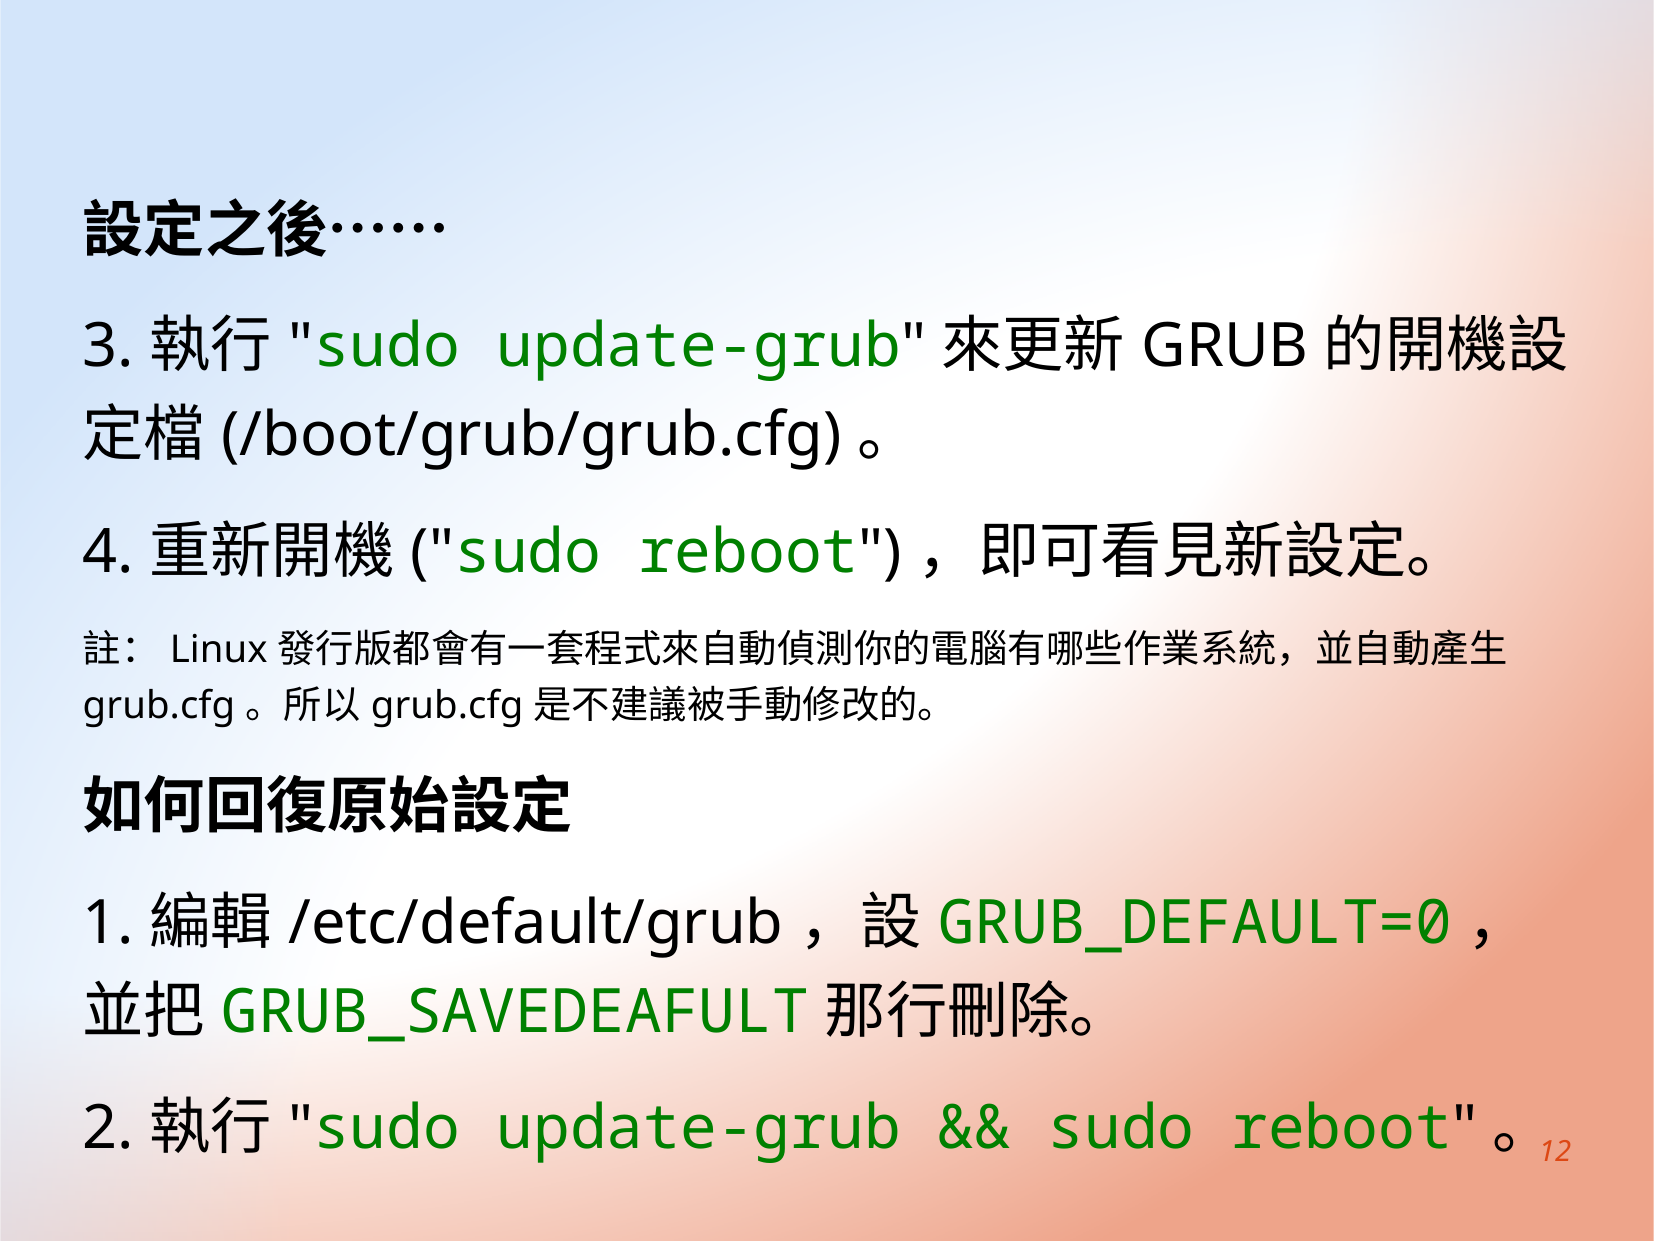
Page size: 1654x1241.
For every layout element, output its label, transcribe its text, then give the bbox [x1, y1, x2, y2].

list 設定之後…… 3.執行"sudo update-grub"來更新GRUB的開機設定檔(/boot/grub/grub.cfg)。 4.重新開機("sudo reboot")，即可看見新設定。 註：Linux發行版都會有一套程式來自動偵測你的電腦有哪些作業系統，並自動產生grub.cfg。所以grub.cfg是不建議被手動修改的。 如何回復原始設定 1.編輯/etc/default/grub，設GRUB_DEFAULT=0，並把GRUB_SAVEDEAFULT那行刪除。 2.執行"sudo update-grub && sudo reboot"。 [82, 180, 1571, 1201]
picture [0, 0, 1654, 1241]
